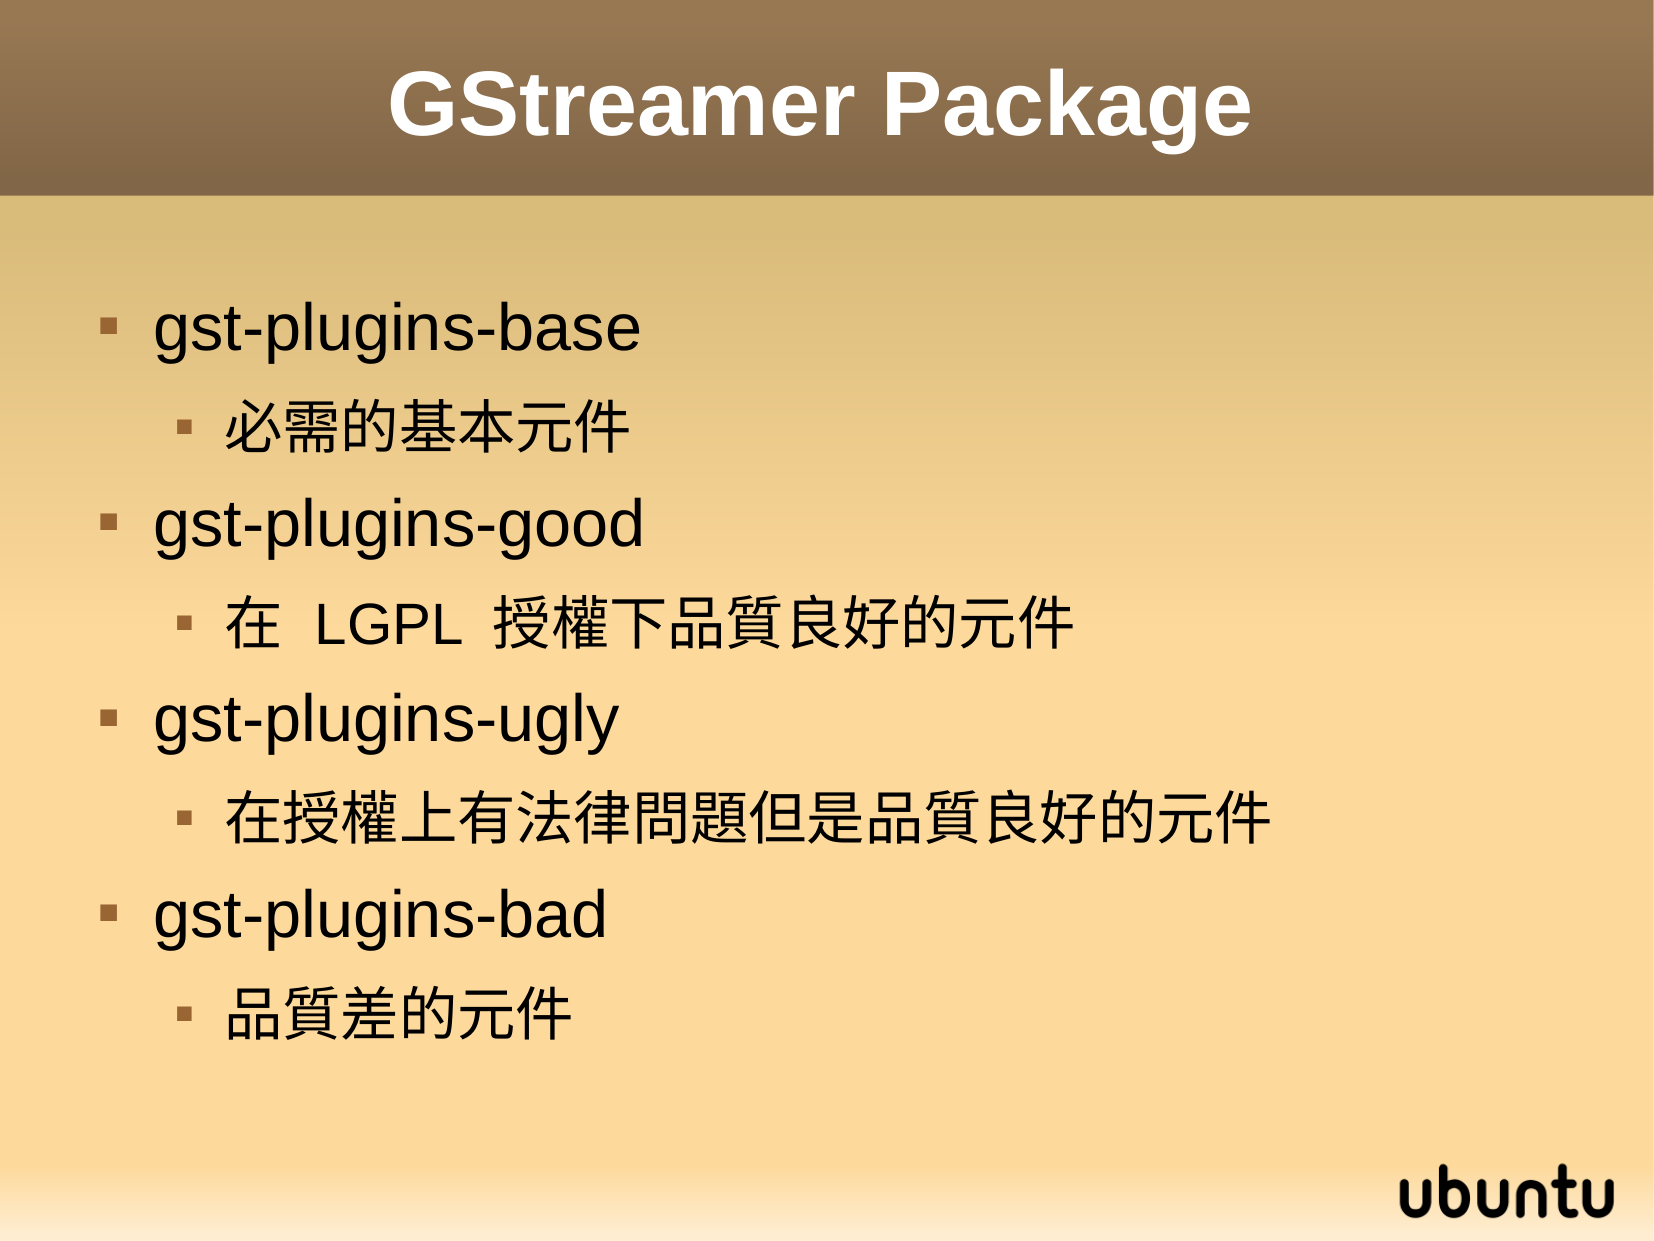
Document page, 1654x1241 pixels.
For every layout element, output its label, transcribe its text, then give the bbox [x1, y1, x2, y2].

title GStreamer Package [76, 0, 1565, 208]
list gst-plugins-base 必需的基本元件 gst-plugins-good 在 LGPL 授權下品質良好的元件 gst-plugins-ugly 在授權上有法律問題但是品質良好的元件 gst-plugins-bad 品質差的元件 [82, 290, 1571, 1094]
picture [0, 0, 1654, 1241]
